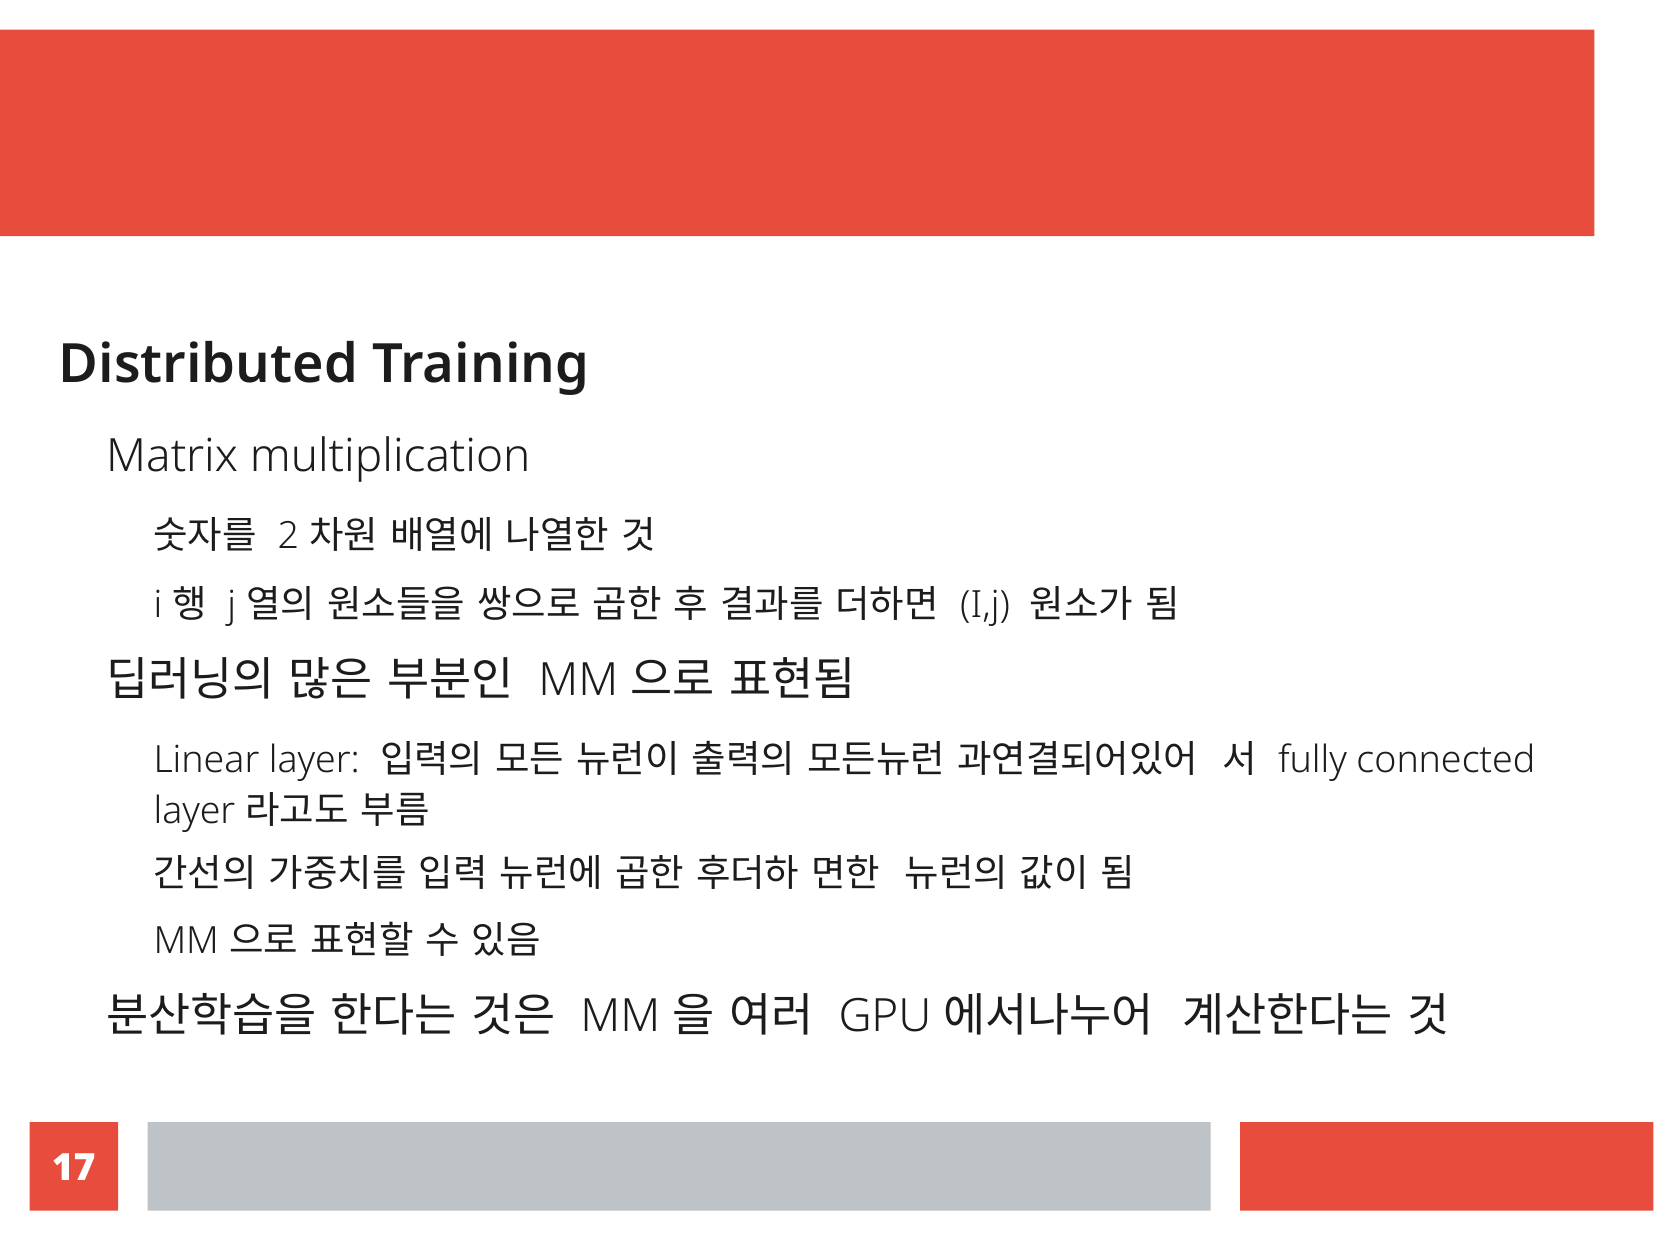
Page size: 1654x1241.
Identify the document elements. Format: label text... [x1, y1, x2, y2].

list Distributed Training Matrix multiplication 숫자를 2차원 배열에 나열한 것 i행 j열의 원소들을 쌍으로 곱한 후 결과를 더하면 (I,j) 원소가 됨 딥러닝의 많은 부분인 MM으로 표현됨 Linear layer: 입력의 모든 뉴런이 출력의 모든뉴런 과연결되어있어 서 fully connected layer라고도 부름 간선의 가중치를 입력 뉴런에 곱한 후더하 면한 뉴런의 값이 됨 MM으로 표현할 수 있음 분산학습을 한다는 것은 MM을 여러 GPU에서나누어 계산한다는 것 [59, 324, 1565, 1093]
